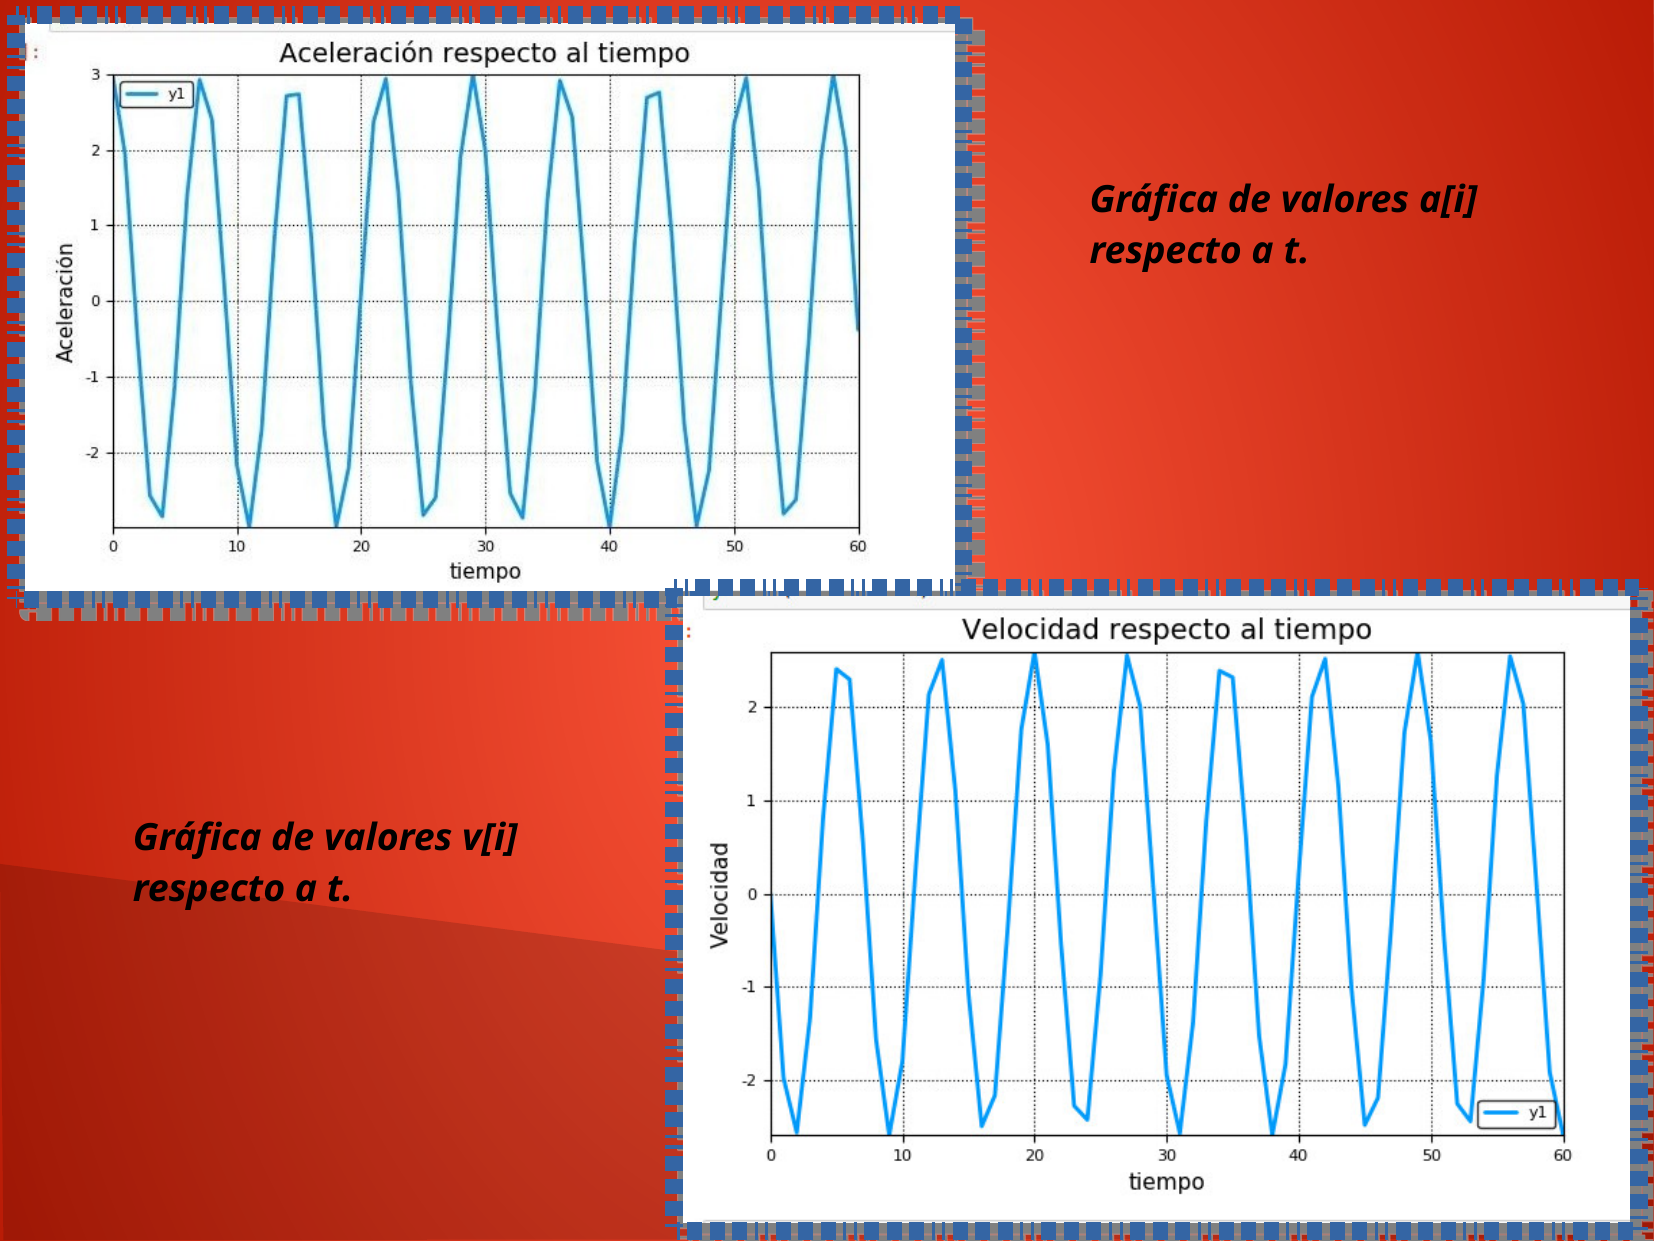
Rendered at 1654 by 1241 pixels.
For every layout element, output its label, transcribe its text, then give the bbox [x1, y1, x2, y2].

text_box Gráfica de valores a[i] respecto a t. [1074, 165, 1524, 390]
picture [25, 23, 955, 591]
text_box Gráfica de valores v[i] respecto a t. [118, 803, 567, 1028]
picture [683, 596, 1630, 1223]
